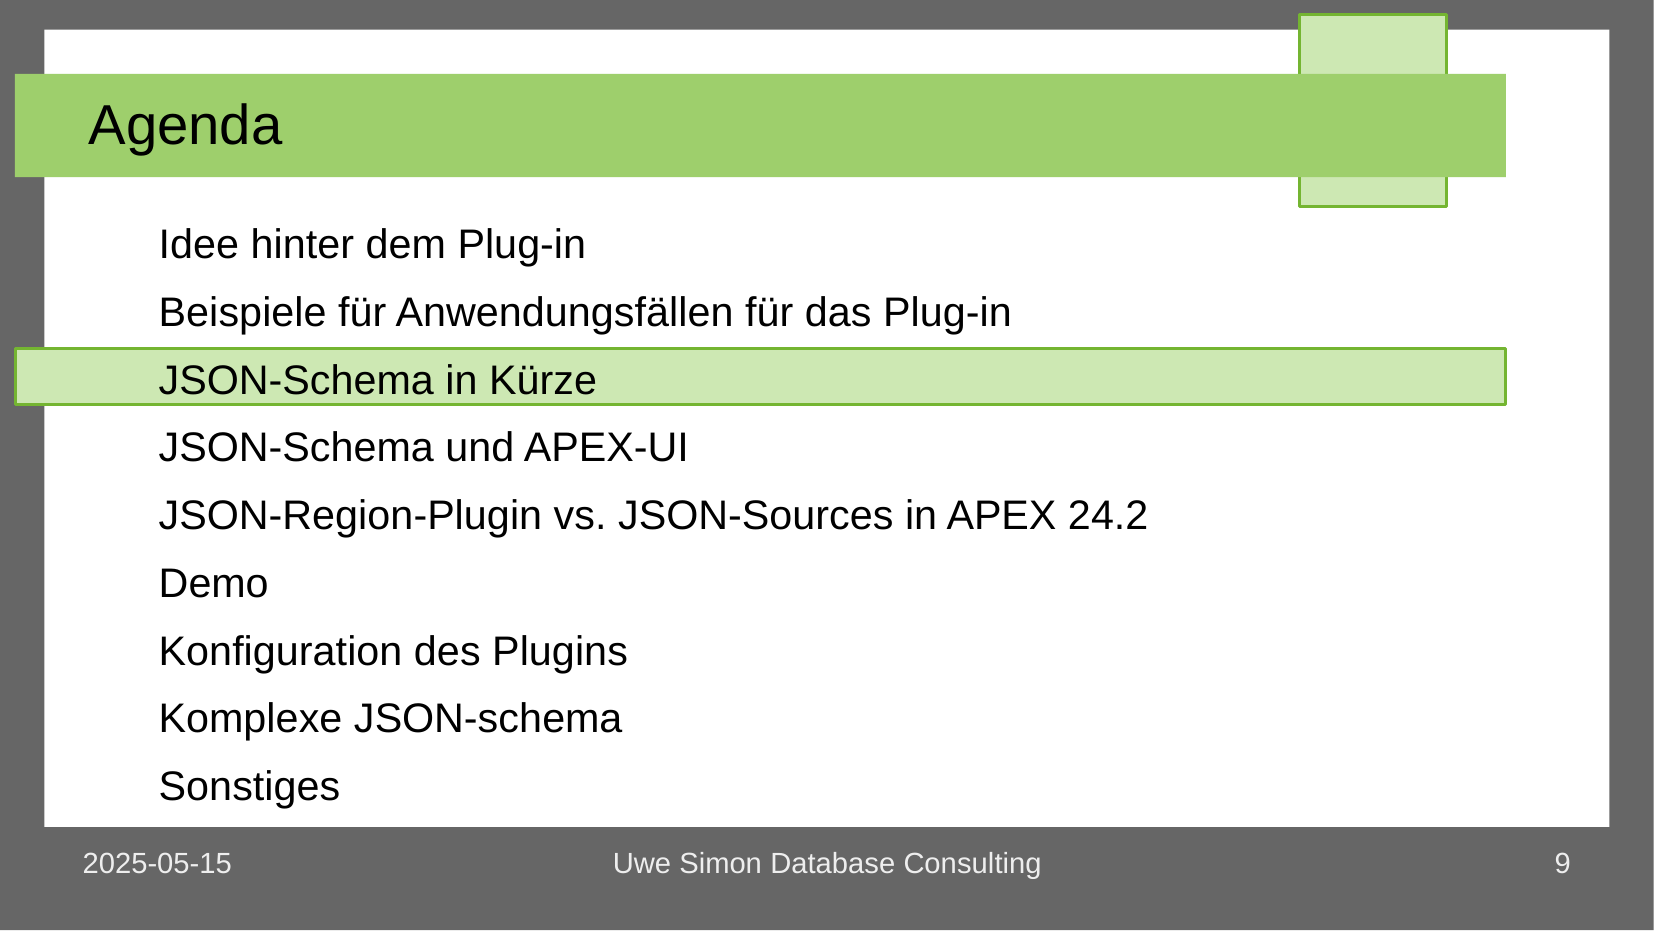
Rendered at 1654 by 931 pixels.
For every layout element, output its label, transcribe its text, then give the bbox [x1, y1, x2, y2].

list Idee hinter dem Plug-in Beispiele für Anwendungsfällen für das Plug-in JSON-Schema in Kürze JSON-Schema und APEX-UI JSON-Region-Plugin vs. JSON-Sources in APEX 24.2 Demo Konfiguration des Plugins Komplexe JSON-schema Sonstiges [88, 221, 1565, 813]
title Agenda [88, 73, 1506, 178]
text_box [15, 348, 88, 405]
